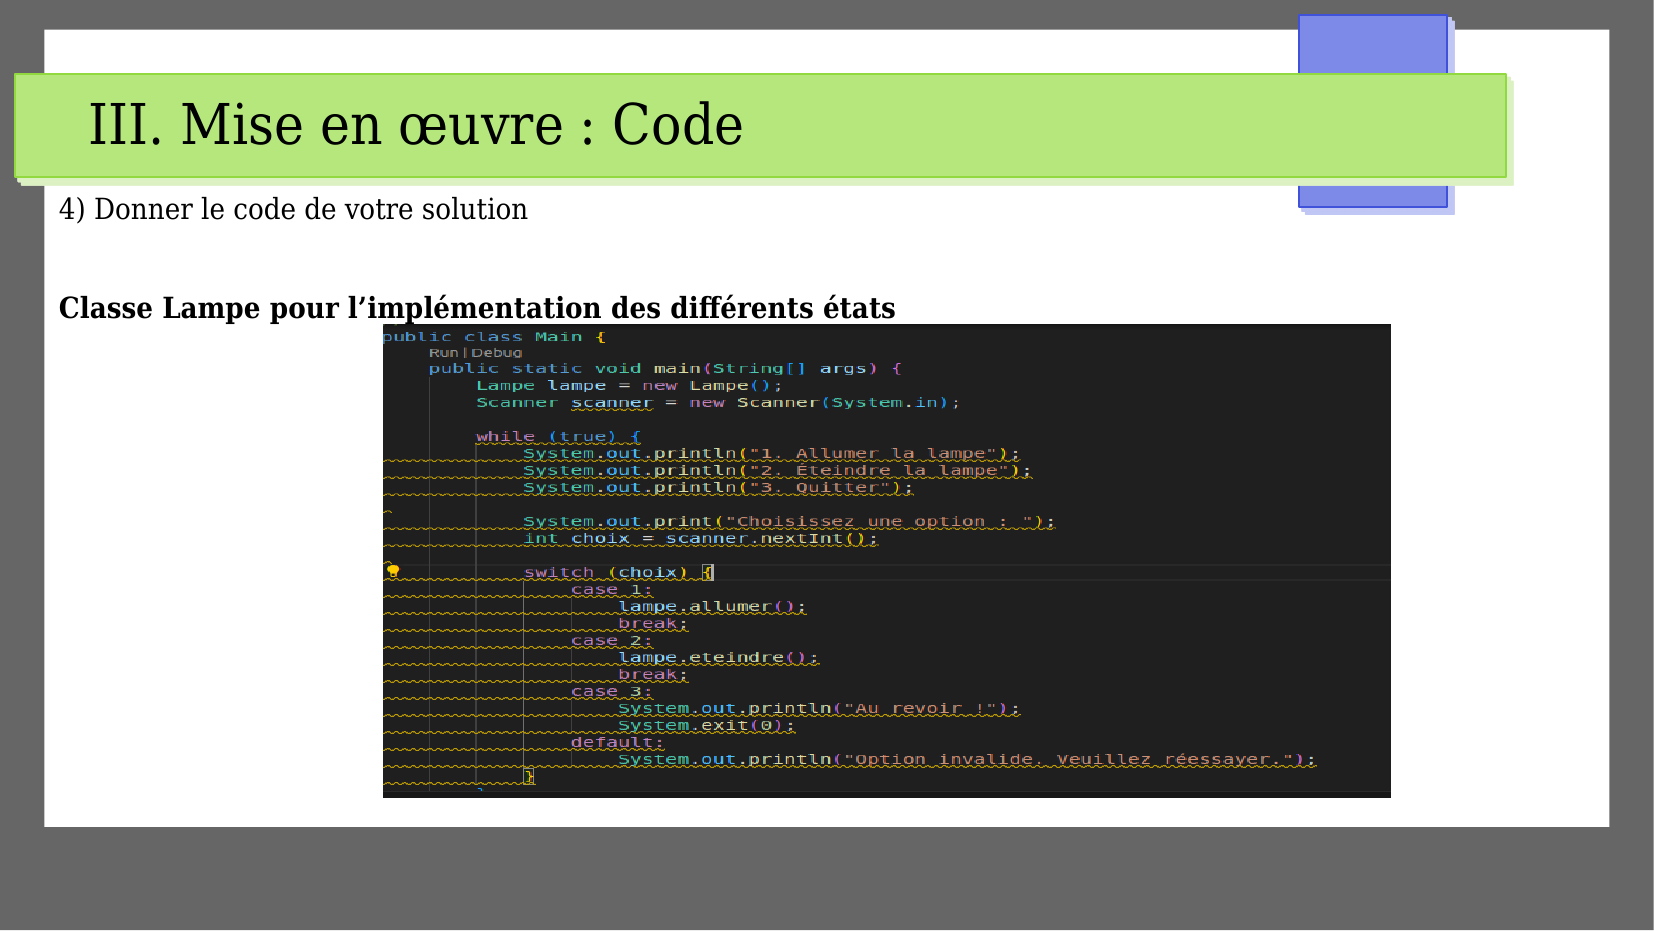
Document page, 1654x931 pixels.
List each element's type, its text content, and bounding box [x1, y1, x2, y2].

title III. Mise en œuvre : Code [88, 73, 1506, 178]
picture [383, 324, 1391, 798]
list 4) Donner le code de votre solution Classe Lampe pour l’implémentation des différents états [59, 191, 1565, 827]
